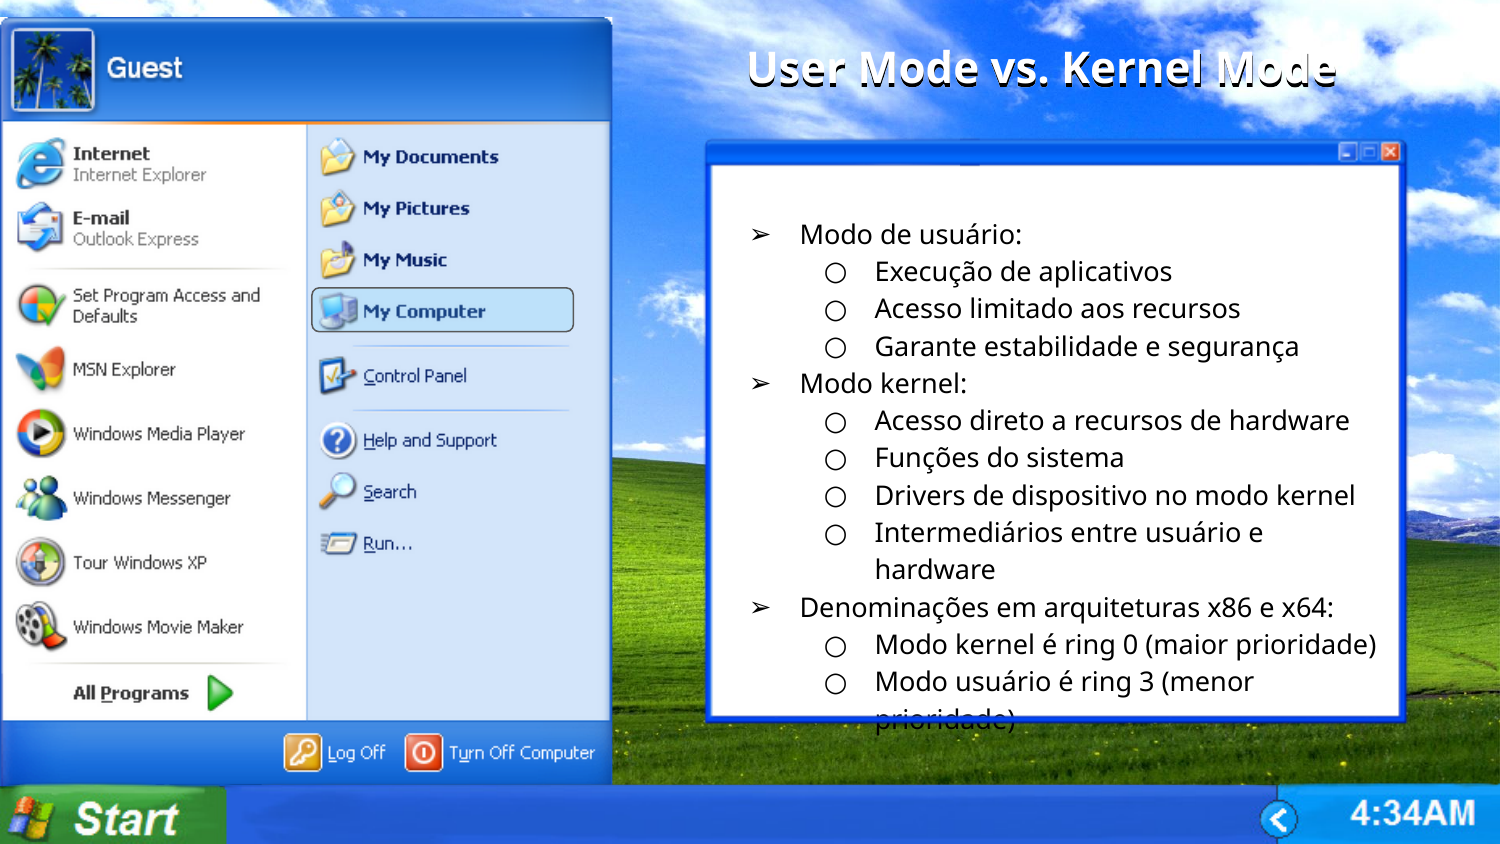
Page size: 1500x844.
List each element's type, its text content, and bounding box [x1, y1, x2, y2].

text_box User Mode vs. Kernel Mode [638, 17, 1445, 100]
picture [0, 0, 1500, 844]
text_box [311, 287, 574, 332]
